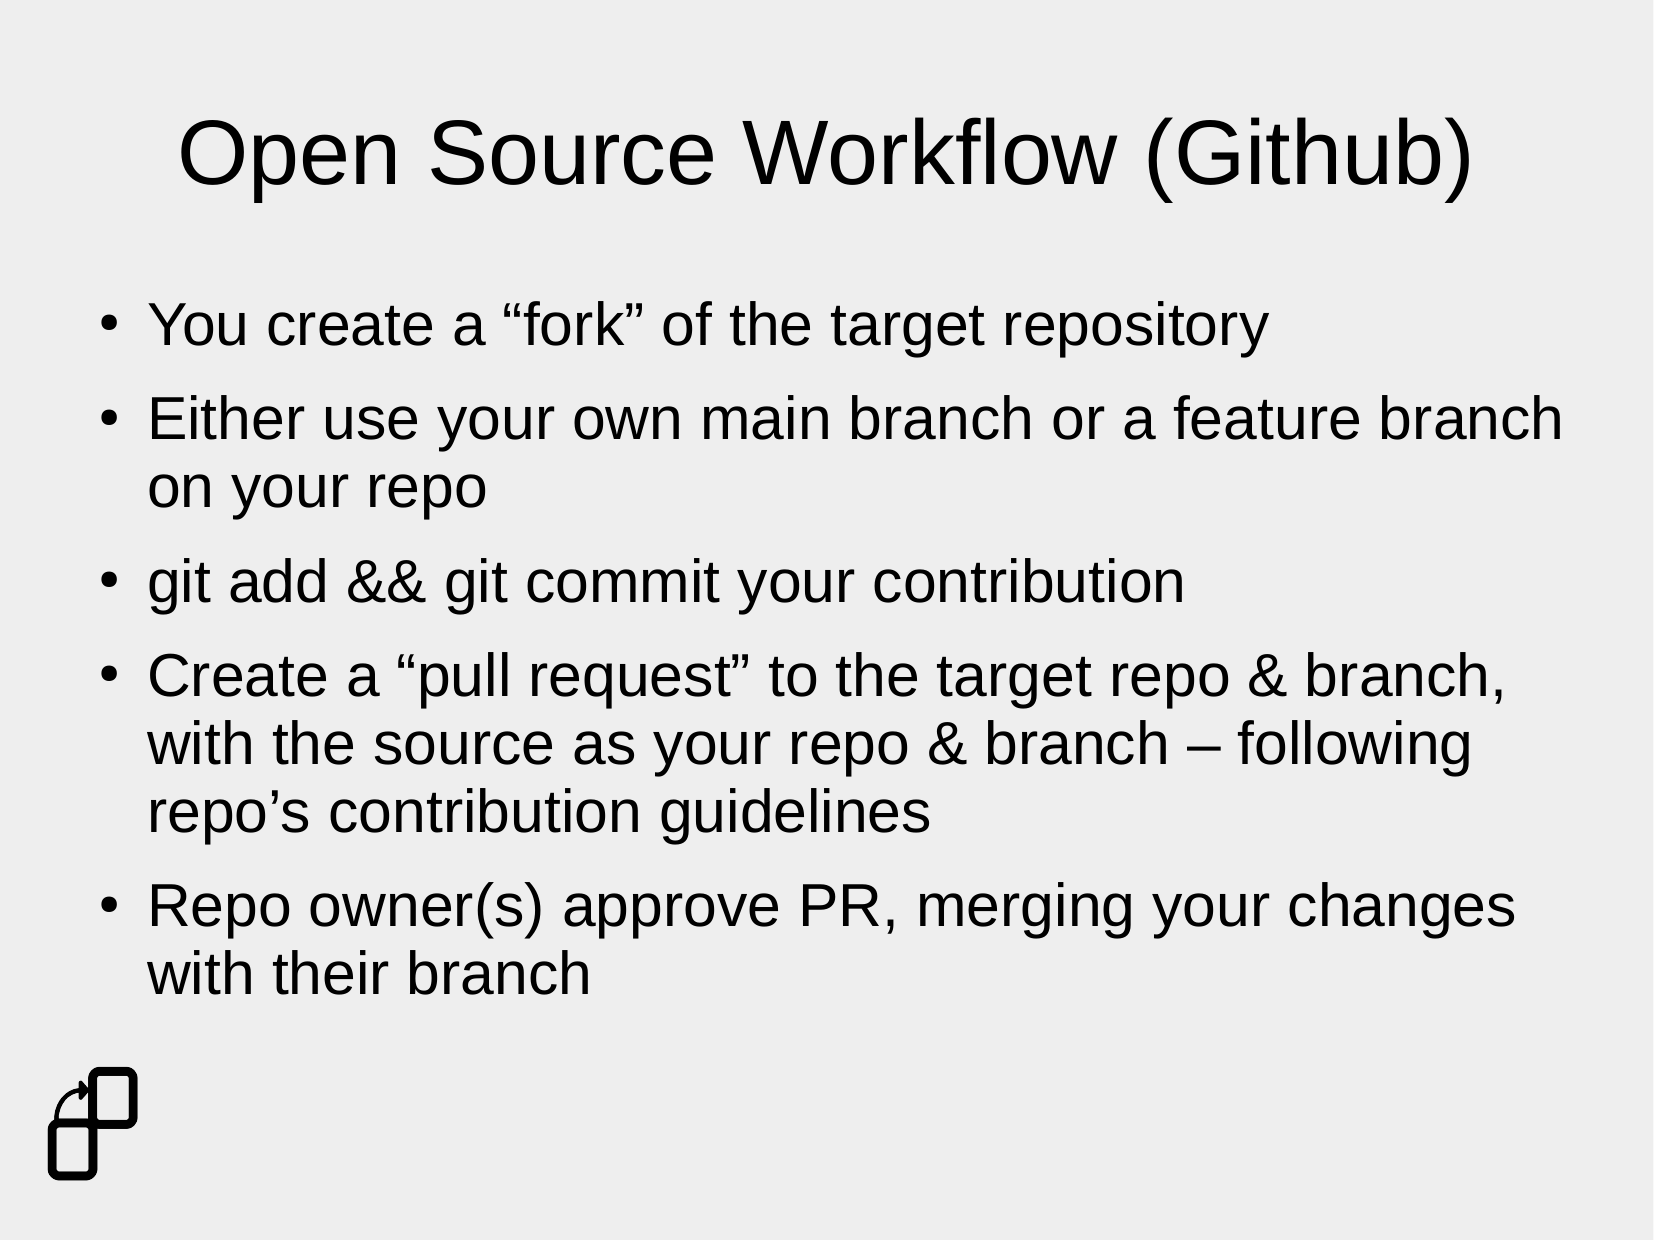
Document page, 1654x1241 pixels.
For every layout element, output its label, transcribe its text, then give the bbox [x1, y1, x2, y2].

title Open Source Workflow (Github) [82, 49, 1571, 257]
picture [30, 1062, 153, 1186]
list You create a “fork” of the target repository Either use your own main branch or a feature branch on your repo git add && git commit your contribution Create a “pull request” to the target repo & branch, with the source as your repo & branch – following repo’s contribution guidelines Repo owner(s) approve PR, merging your changes with their branch [82, 290, 1571, 1010]
